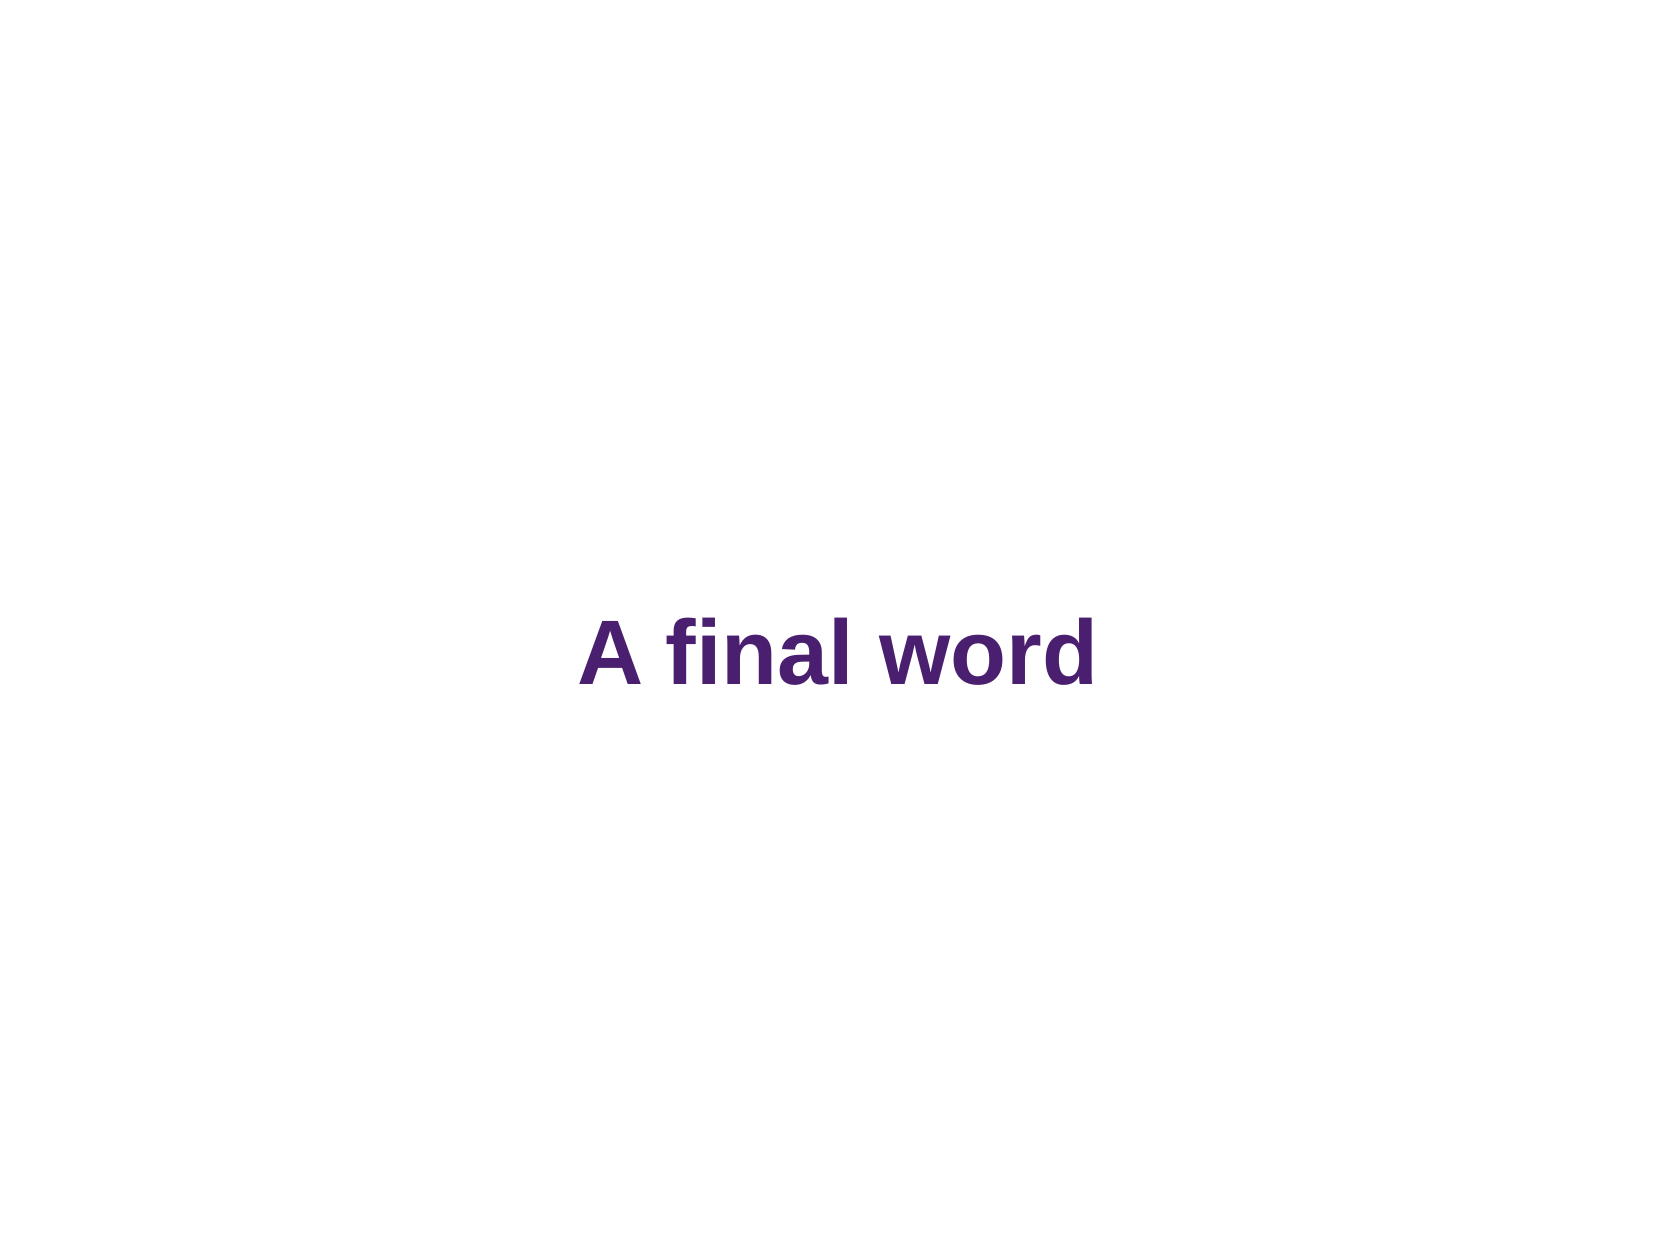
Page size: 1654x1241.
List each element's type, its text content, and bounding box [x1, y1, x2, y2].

title A final word [94, 548, 1583, 756]
